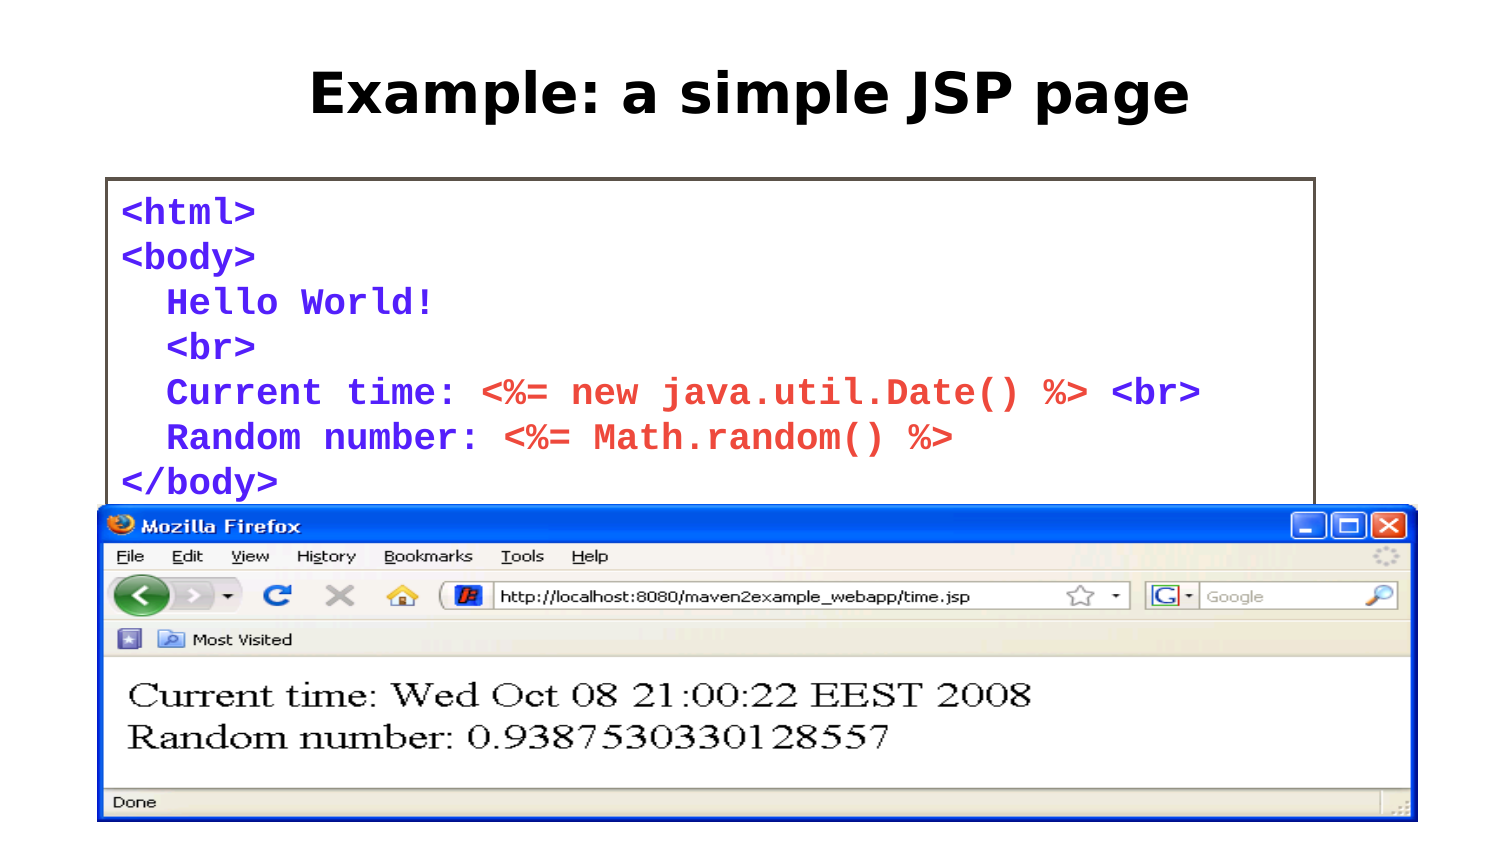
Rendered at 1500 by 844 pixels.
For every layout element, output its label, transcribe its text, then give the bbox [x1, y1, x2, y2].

text_box <html> <body> Hello World! <br> Current time: <%= new java.util.Date() %> <br> Random number: <%= Math.random() %> </body> </html> [106, 178, 1315, 504]
picture [97, 504, 1418, 822]
title Example: a simple JSP page [75, 33, 1425, 133]
